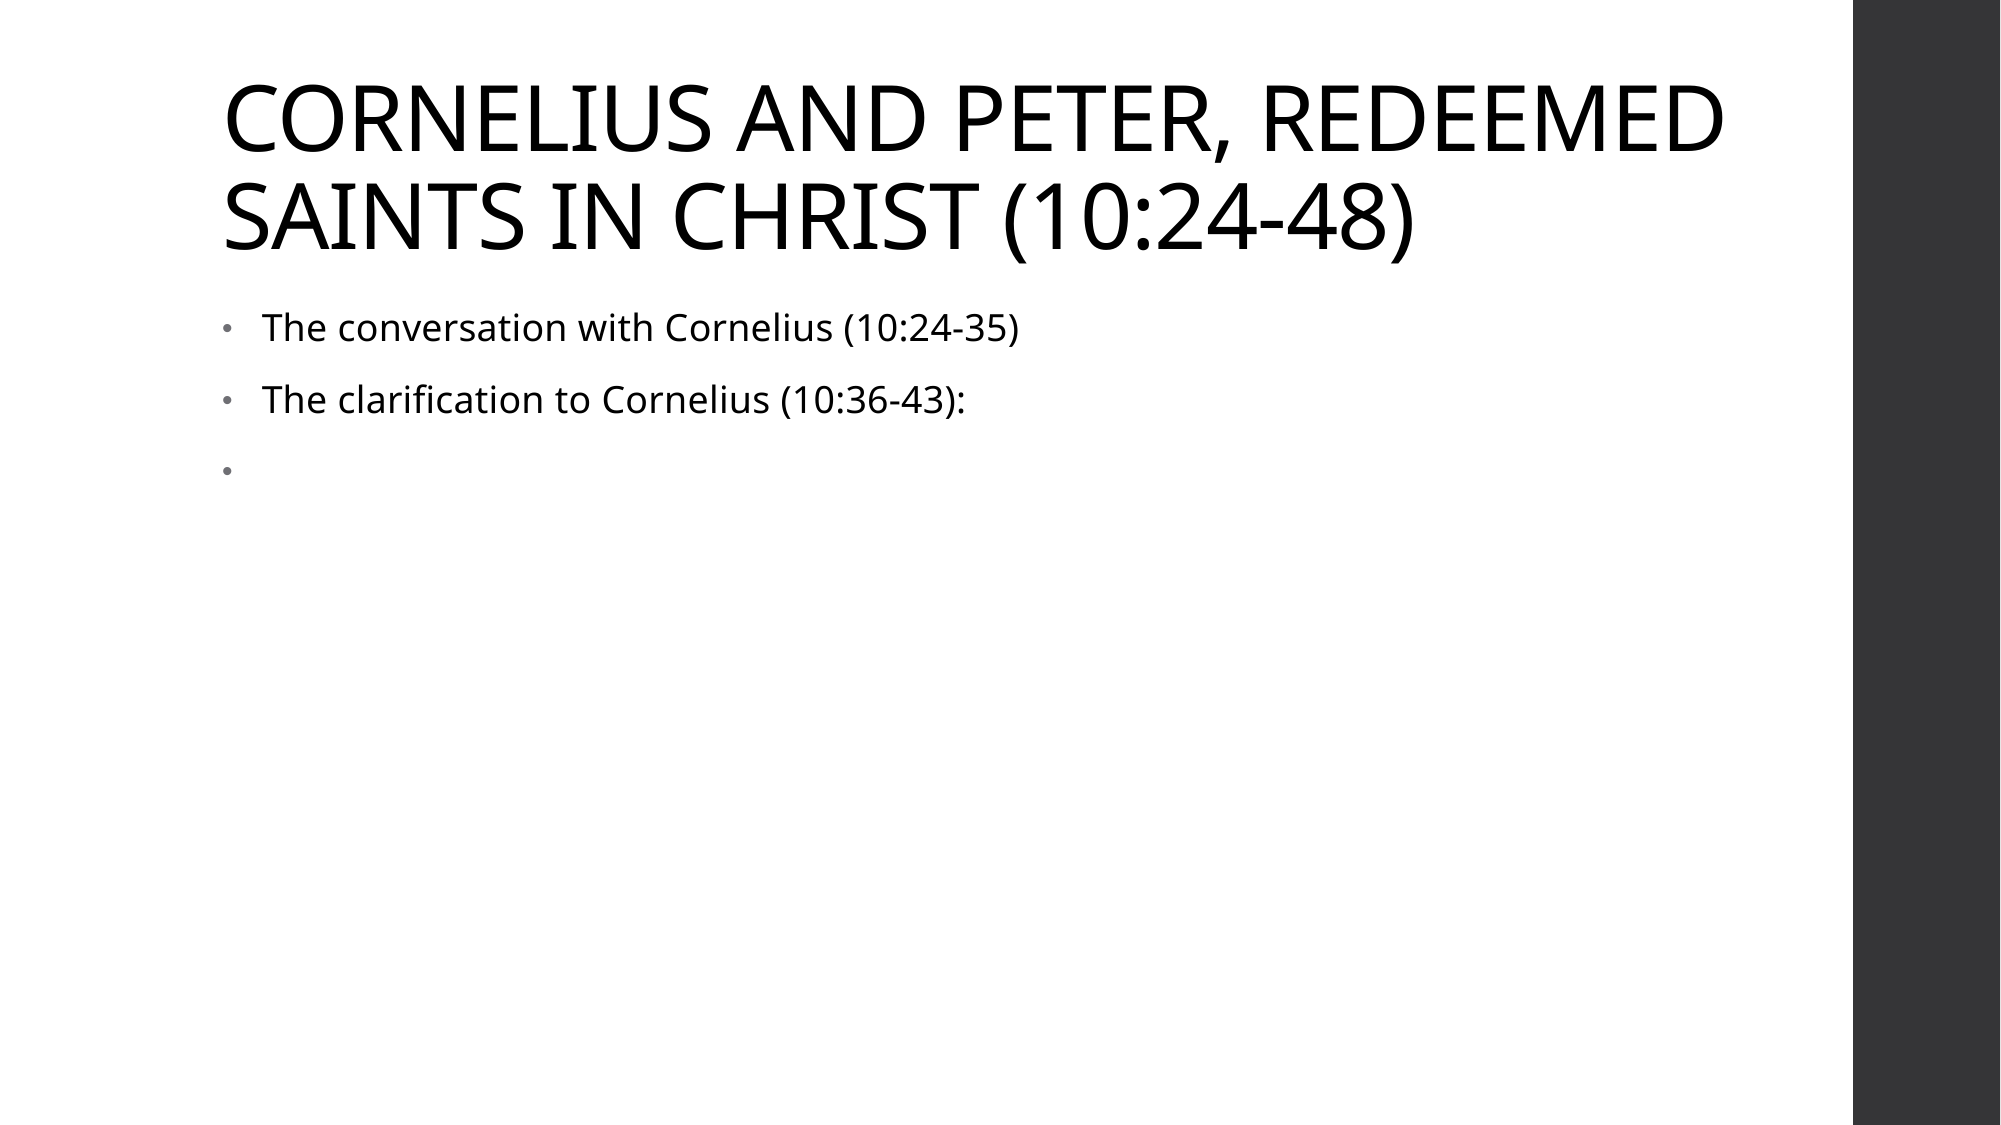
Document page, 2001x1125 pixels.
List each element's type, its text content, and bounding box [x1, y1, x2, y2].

title CORNELIUS AND PETER, REDEEMED SAINTS IN CHRIST (10:24-48) [206, 60, 1797, 278]
list The conversation with Cornelius (10:24-35) The clarification to Cornelius (10:36-43): [206, 299, 1617, 1014]
